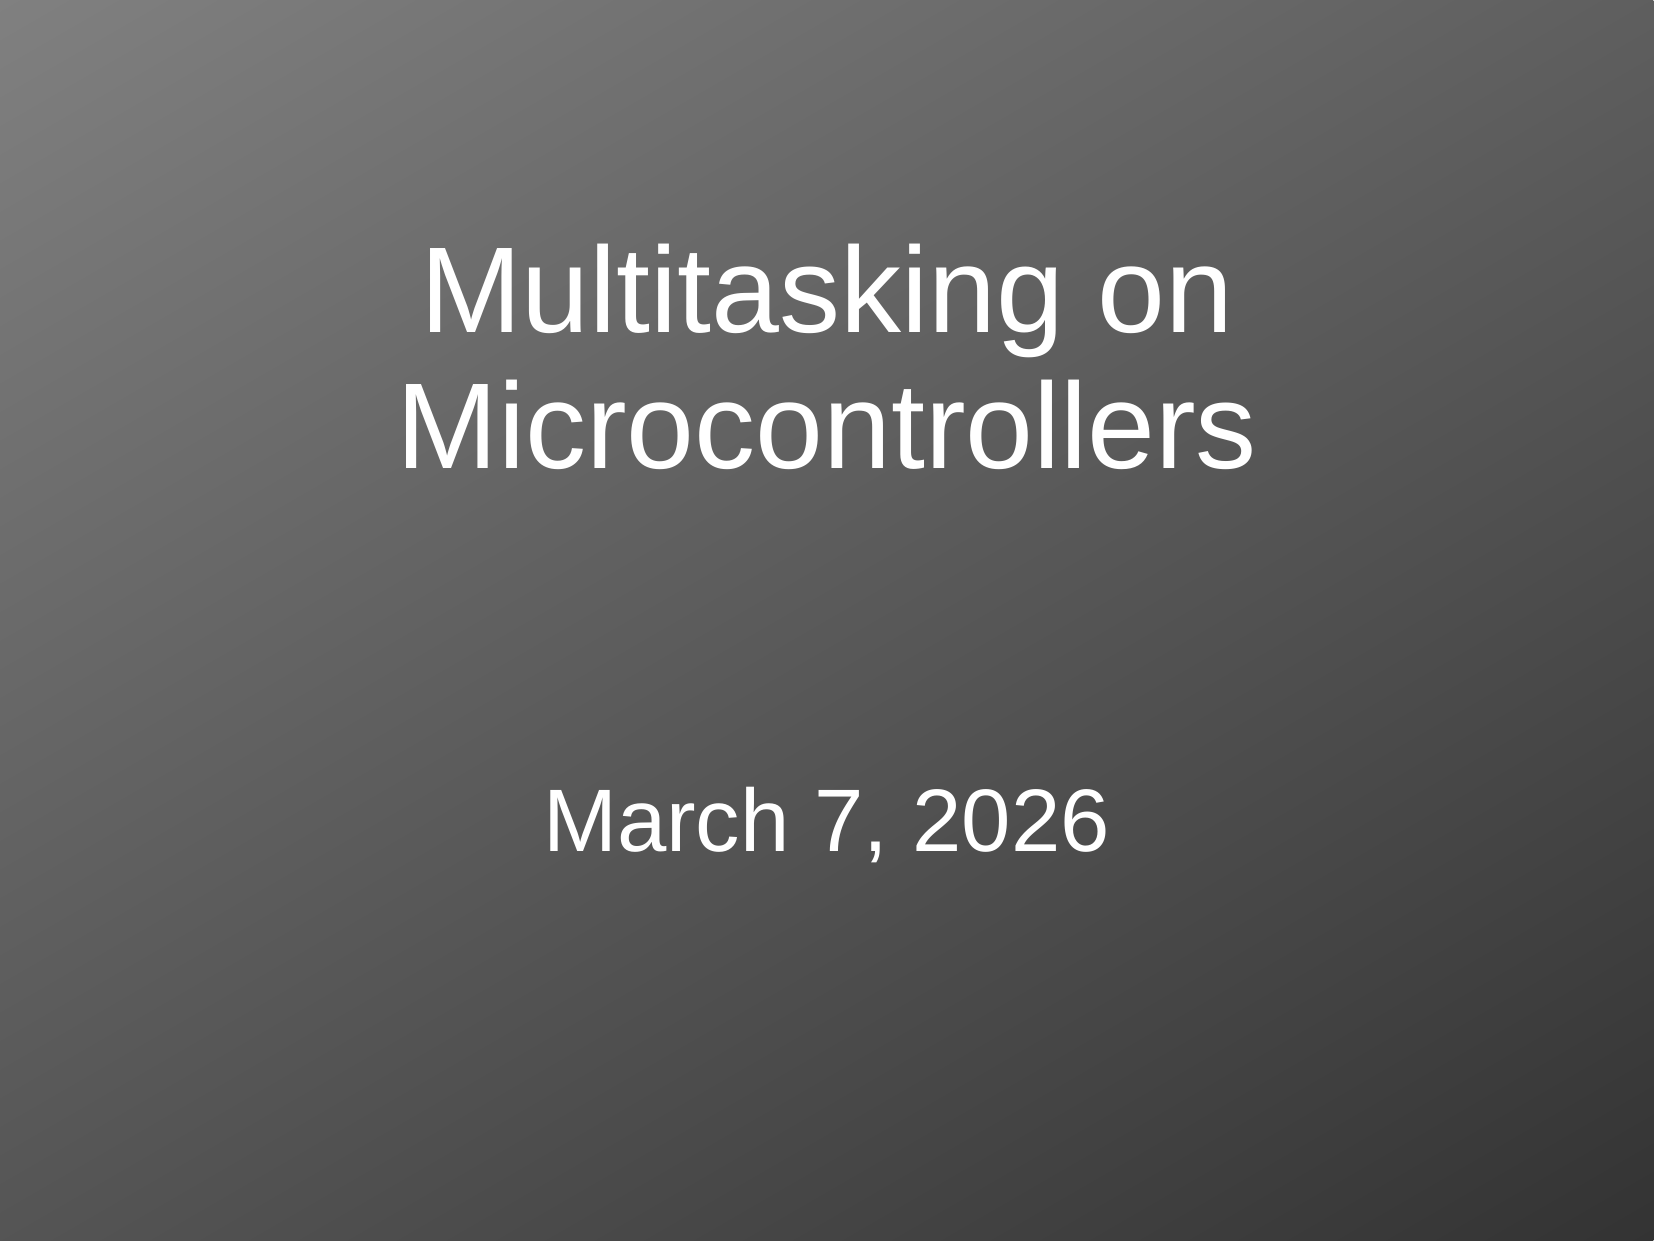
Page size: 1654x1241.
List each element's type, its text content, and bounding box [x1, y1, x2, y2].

subtitle March 7, 2026 [82, 519, 1571, 1122]
title Multitasking on Microcontrollers [82, 175, 1571, 519]
